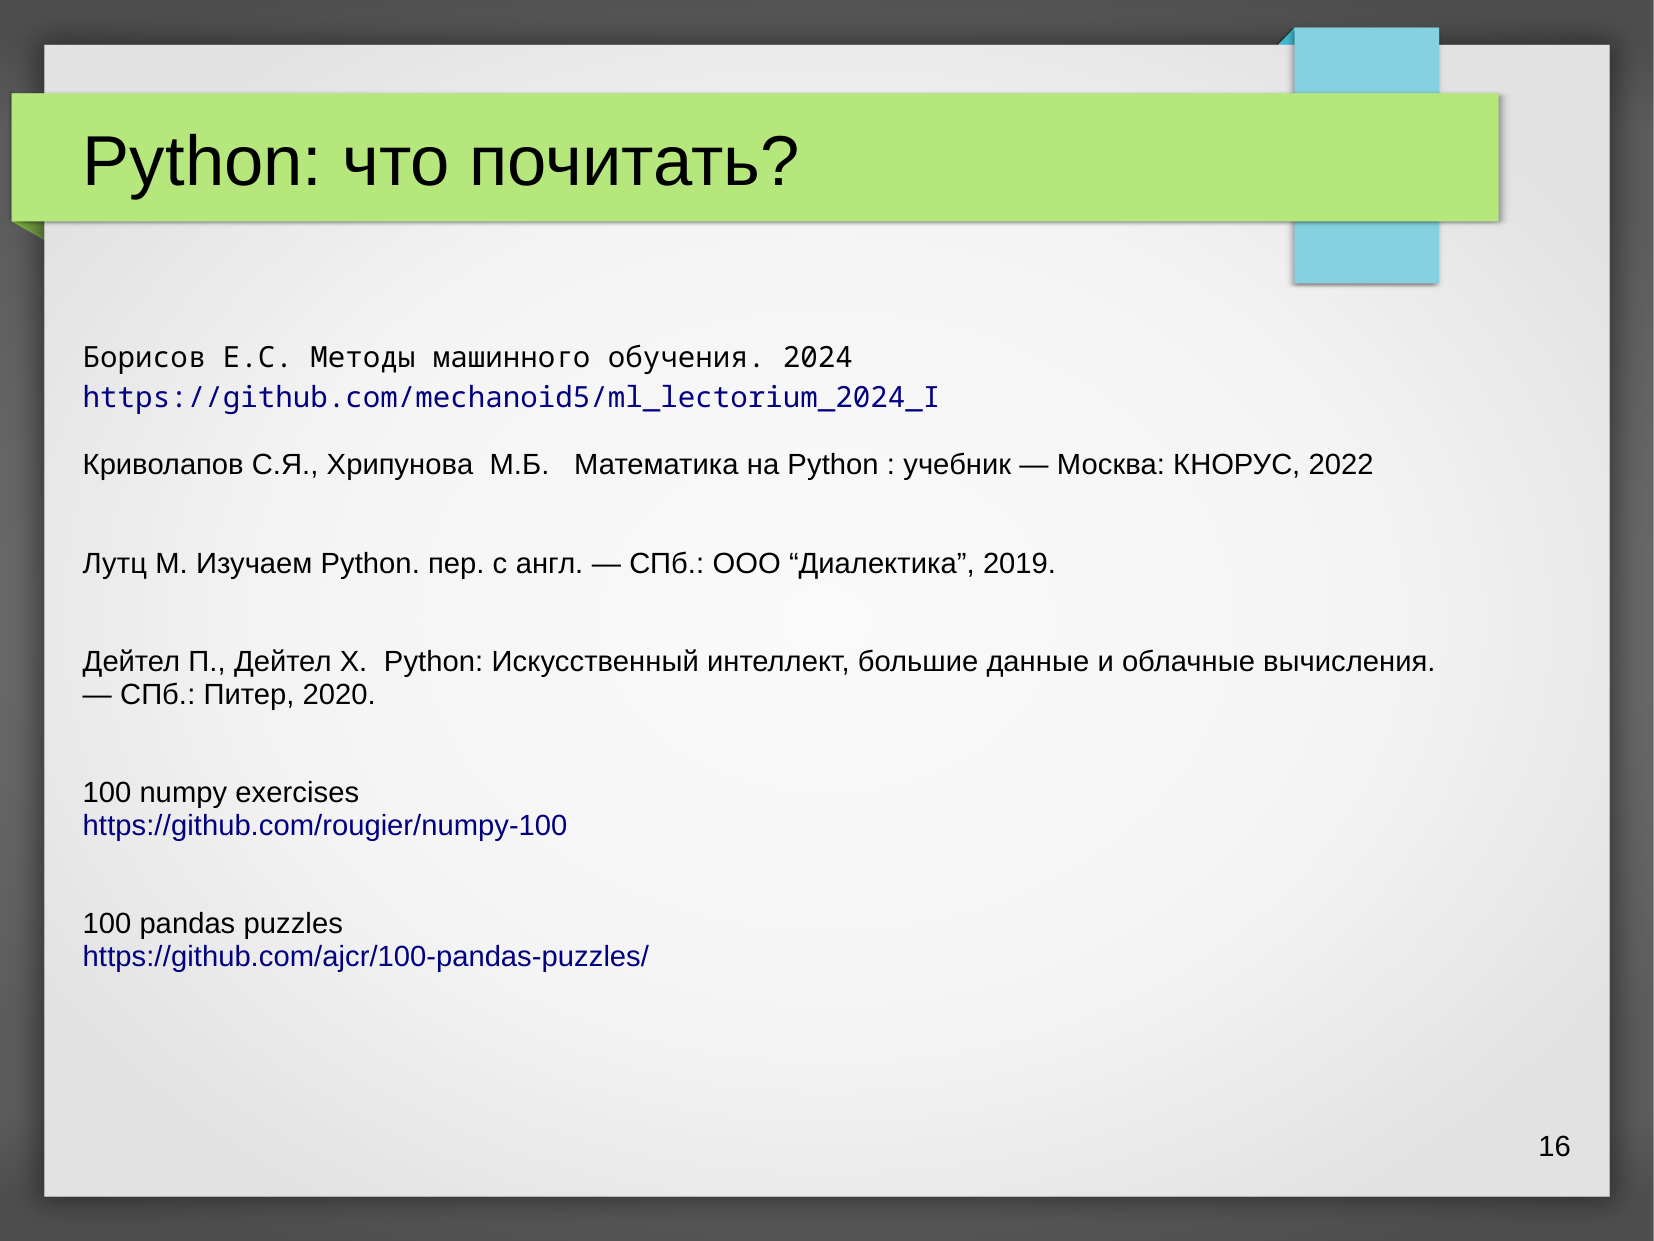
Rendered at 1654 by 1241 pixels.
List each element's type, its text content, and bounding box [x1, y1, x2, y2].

title Python: что почитать? [82, 96, 1571, 225]
text_box Борисов Е.С. Методы машинного обучения. 2024 https://github.com/mechanoid5/ml_lectorium_2024_I Криволапов С.Я., Хрипунова М.Б. Математика на Python : учебник — Москва: КНОРУС, 2022 Лутц М. Изучаем Python. пер. с англ. — СПб.: ООО “Диалектика”, 2019. Дейтел П., Дейтел Х. Python: Искусственный интеллект, большие данные и облачные вычисления. — СПб.: Питер, 2020. 100 numpy exercises https://github.com/rougier/numpy-100 100 pandas puzzles https://github.com/ajcr/100-pandas-puzzles/ [82, 293, 1536, 1015]
picture [0, 0, 1654, 1241]
